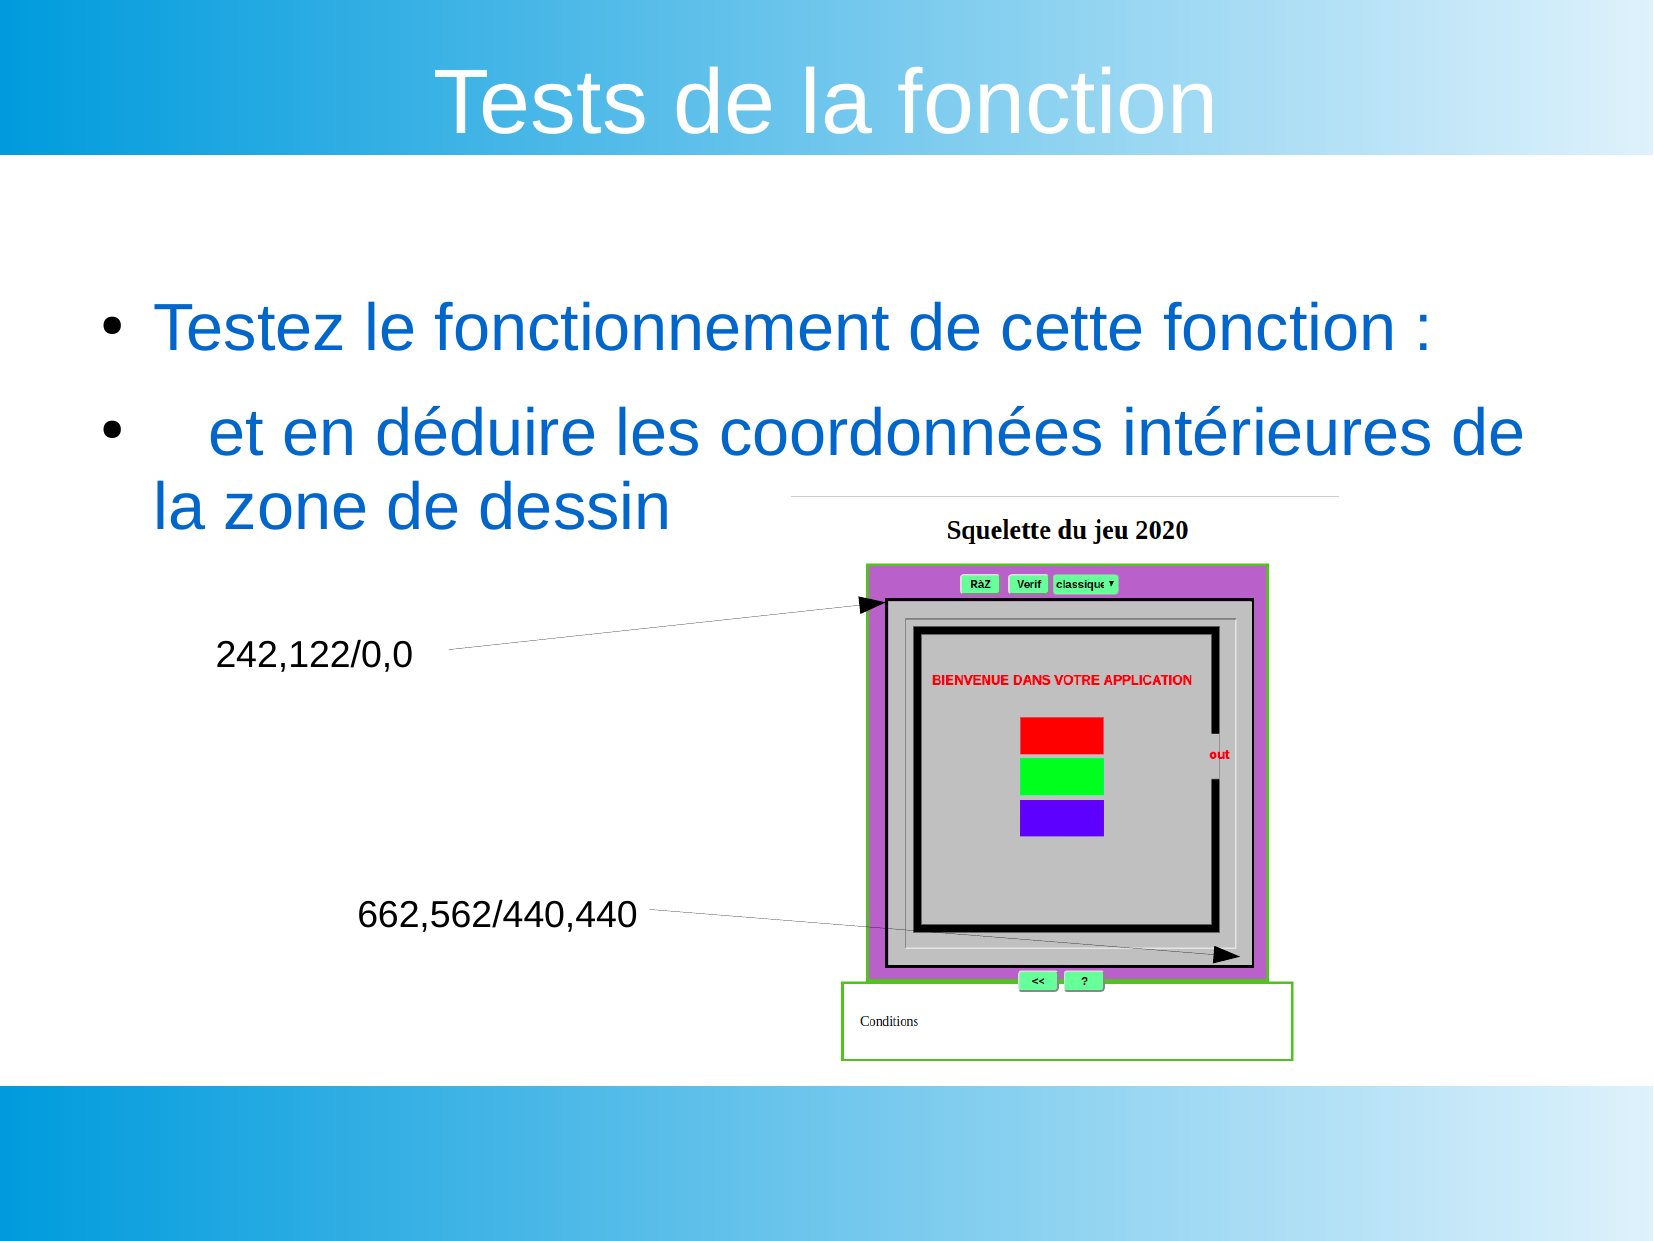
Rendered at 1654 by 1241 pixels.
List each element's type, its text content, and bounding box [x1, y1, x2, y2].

list Testez le fonctionnement de cette fonction : et en déduire les coordonnées intérieures de la zone de dessin [82, 290, 1571, 1010]
title Tests de la fonction [82, 49, 1571, 155]
picture [791, 496, 1339, 1072]
text_box 242,122/0,0 [200, 625, 591, 683]
text_box 662,562/440,440 [342, 885, 733, 943]
